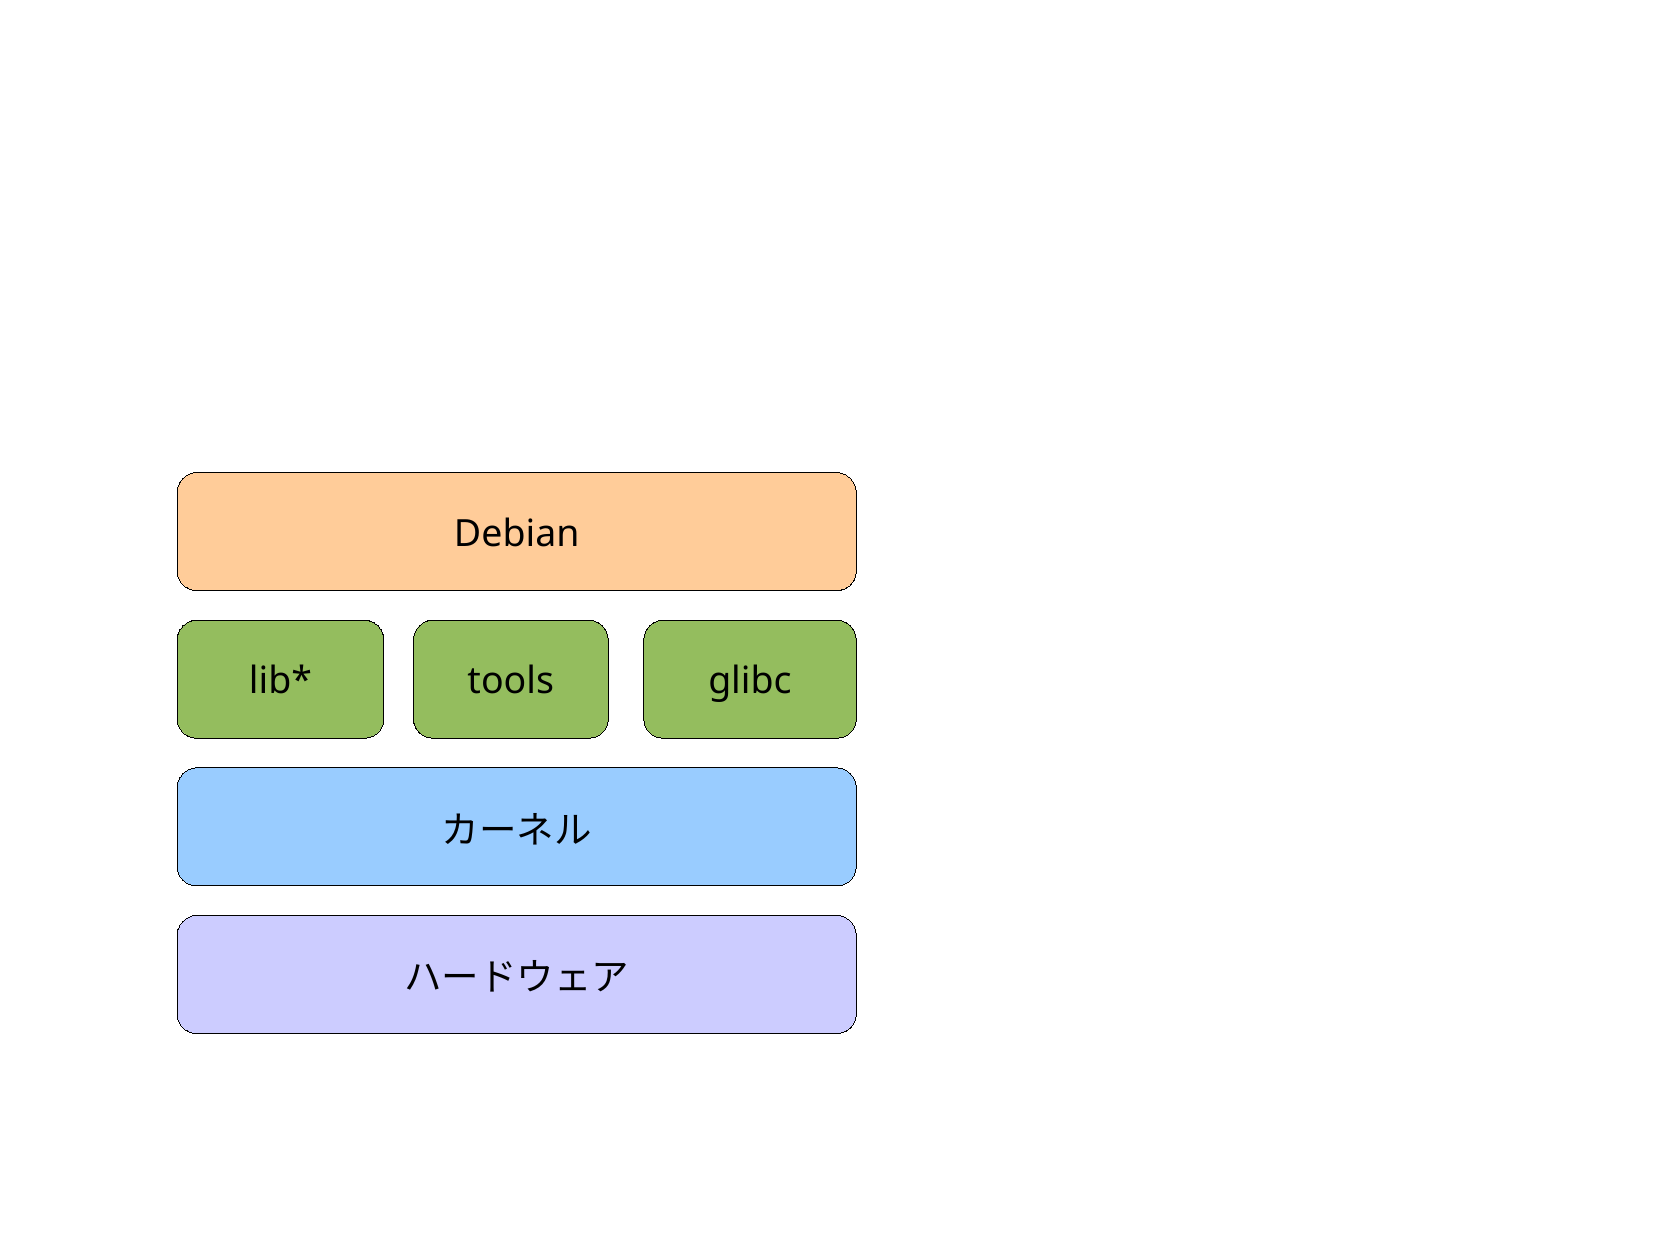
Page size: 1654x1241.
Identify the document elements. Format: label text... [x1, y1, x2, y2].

text_box Debian [177, 472, 857, 591]
text_box tools [413, 620, 609, 739]
text_box カーネル [177, 767, 857, 886]
text_box ハードウェア [177, 915, 857, 1034]
text_box lib* [177, 620, 384, 739]
text_box glibc [643, 620, 857, 739]
